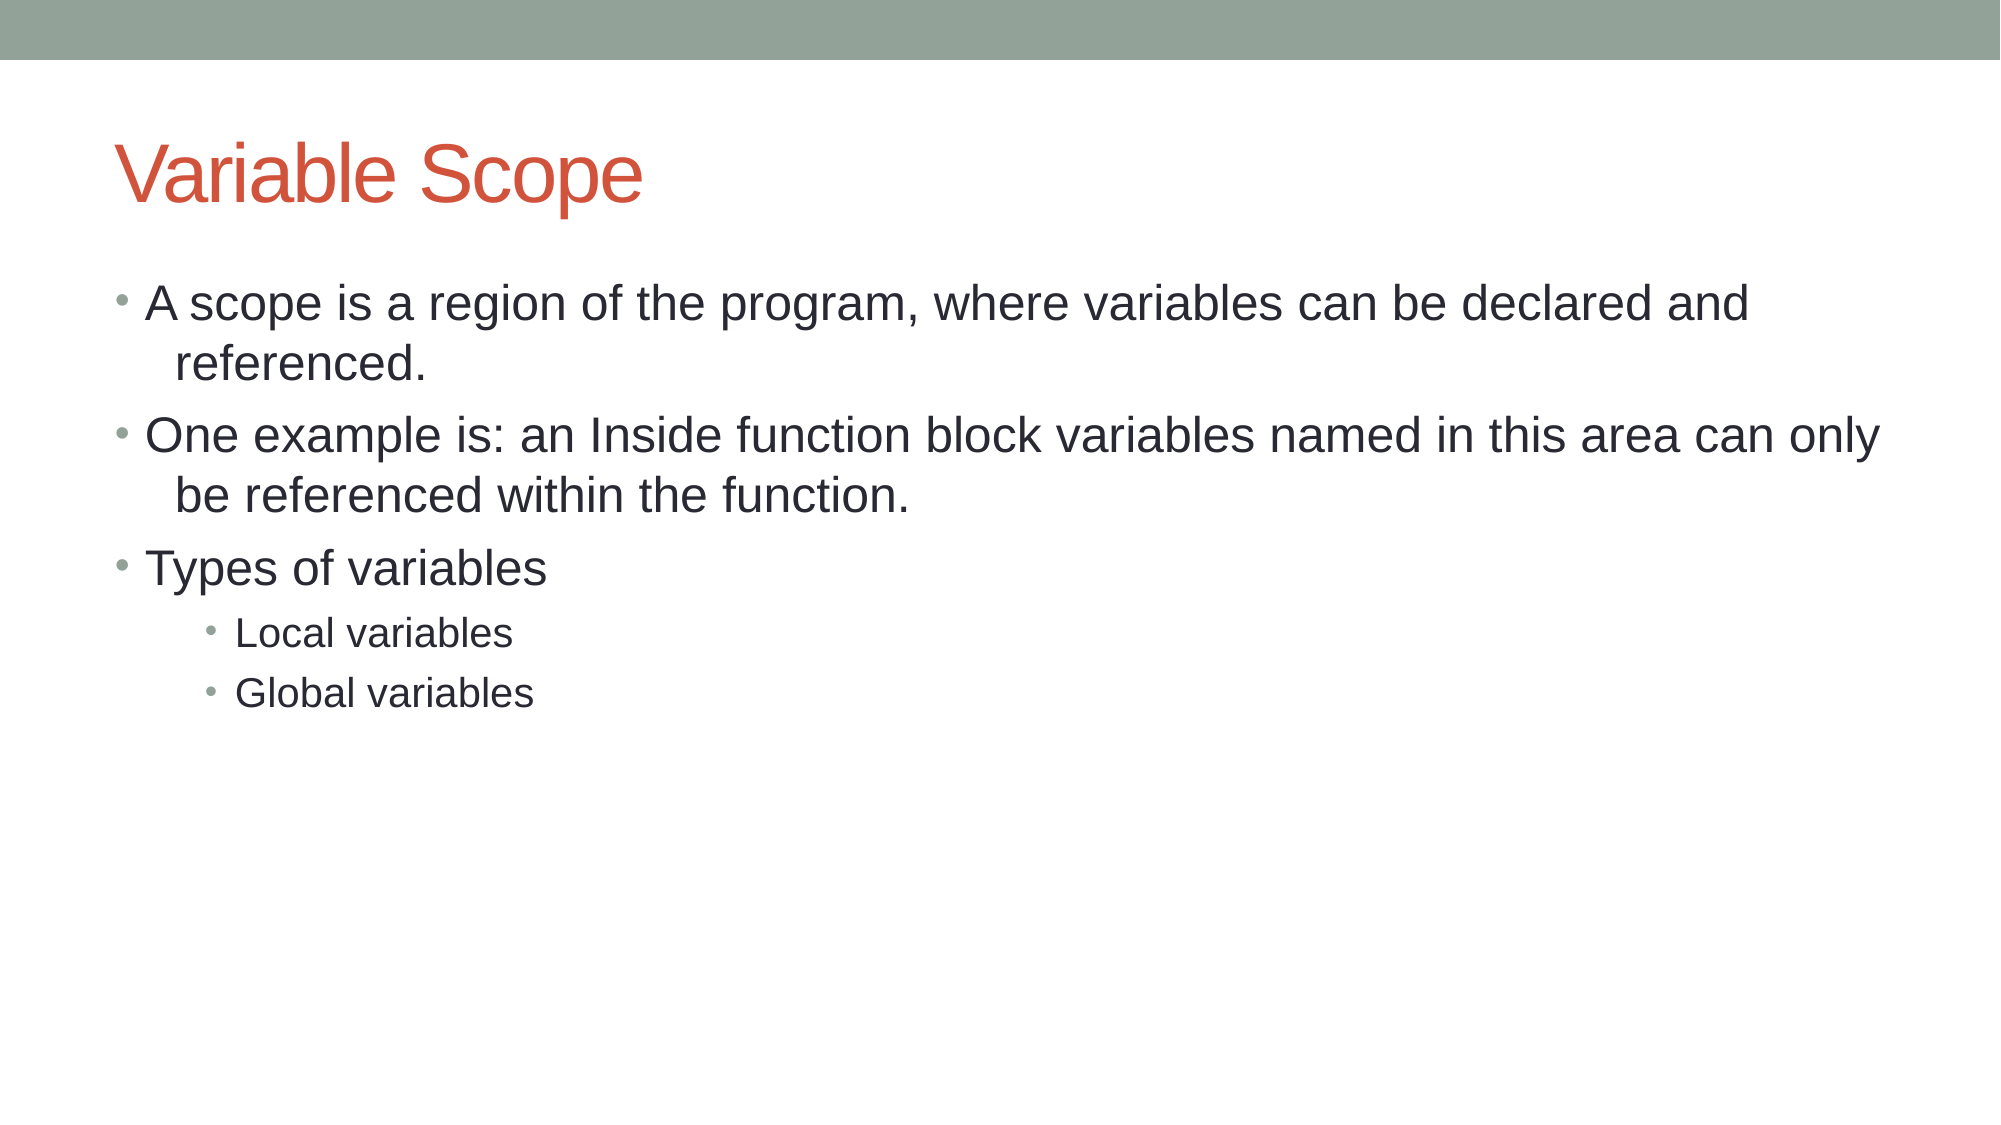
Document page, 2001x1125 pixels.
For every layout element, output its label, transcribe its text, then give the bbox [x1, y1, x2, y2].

list A scope is a region of the program, where variables can be declared and referenced. One example is: an Inside function block variables named in this area can only be referenced within the function. Types of variables Local variables Global variables [99, 262, 1900, 1063]
title Variable Scope [99, 87, 1900, 251]
